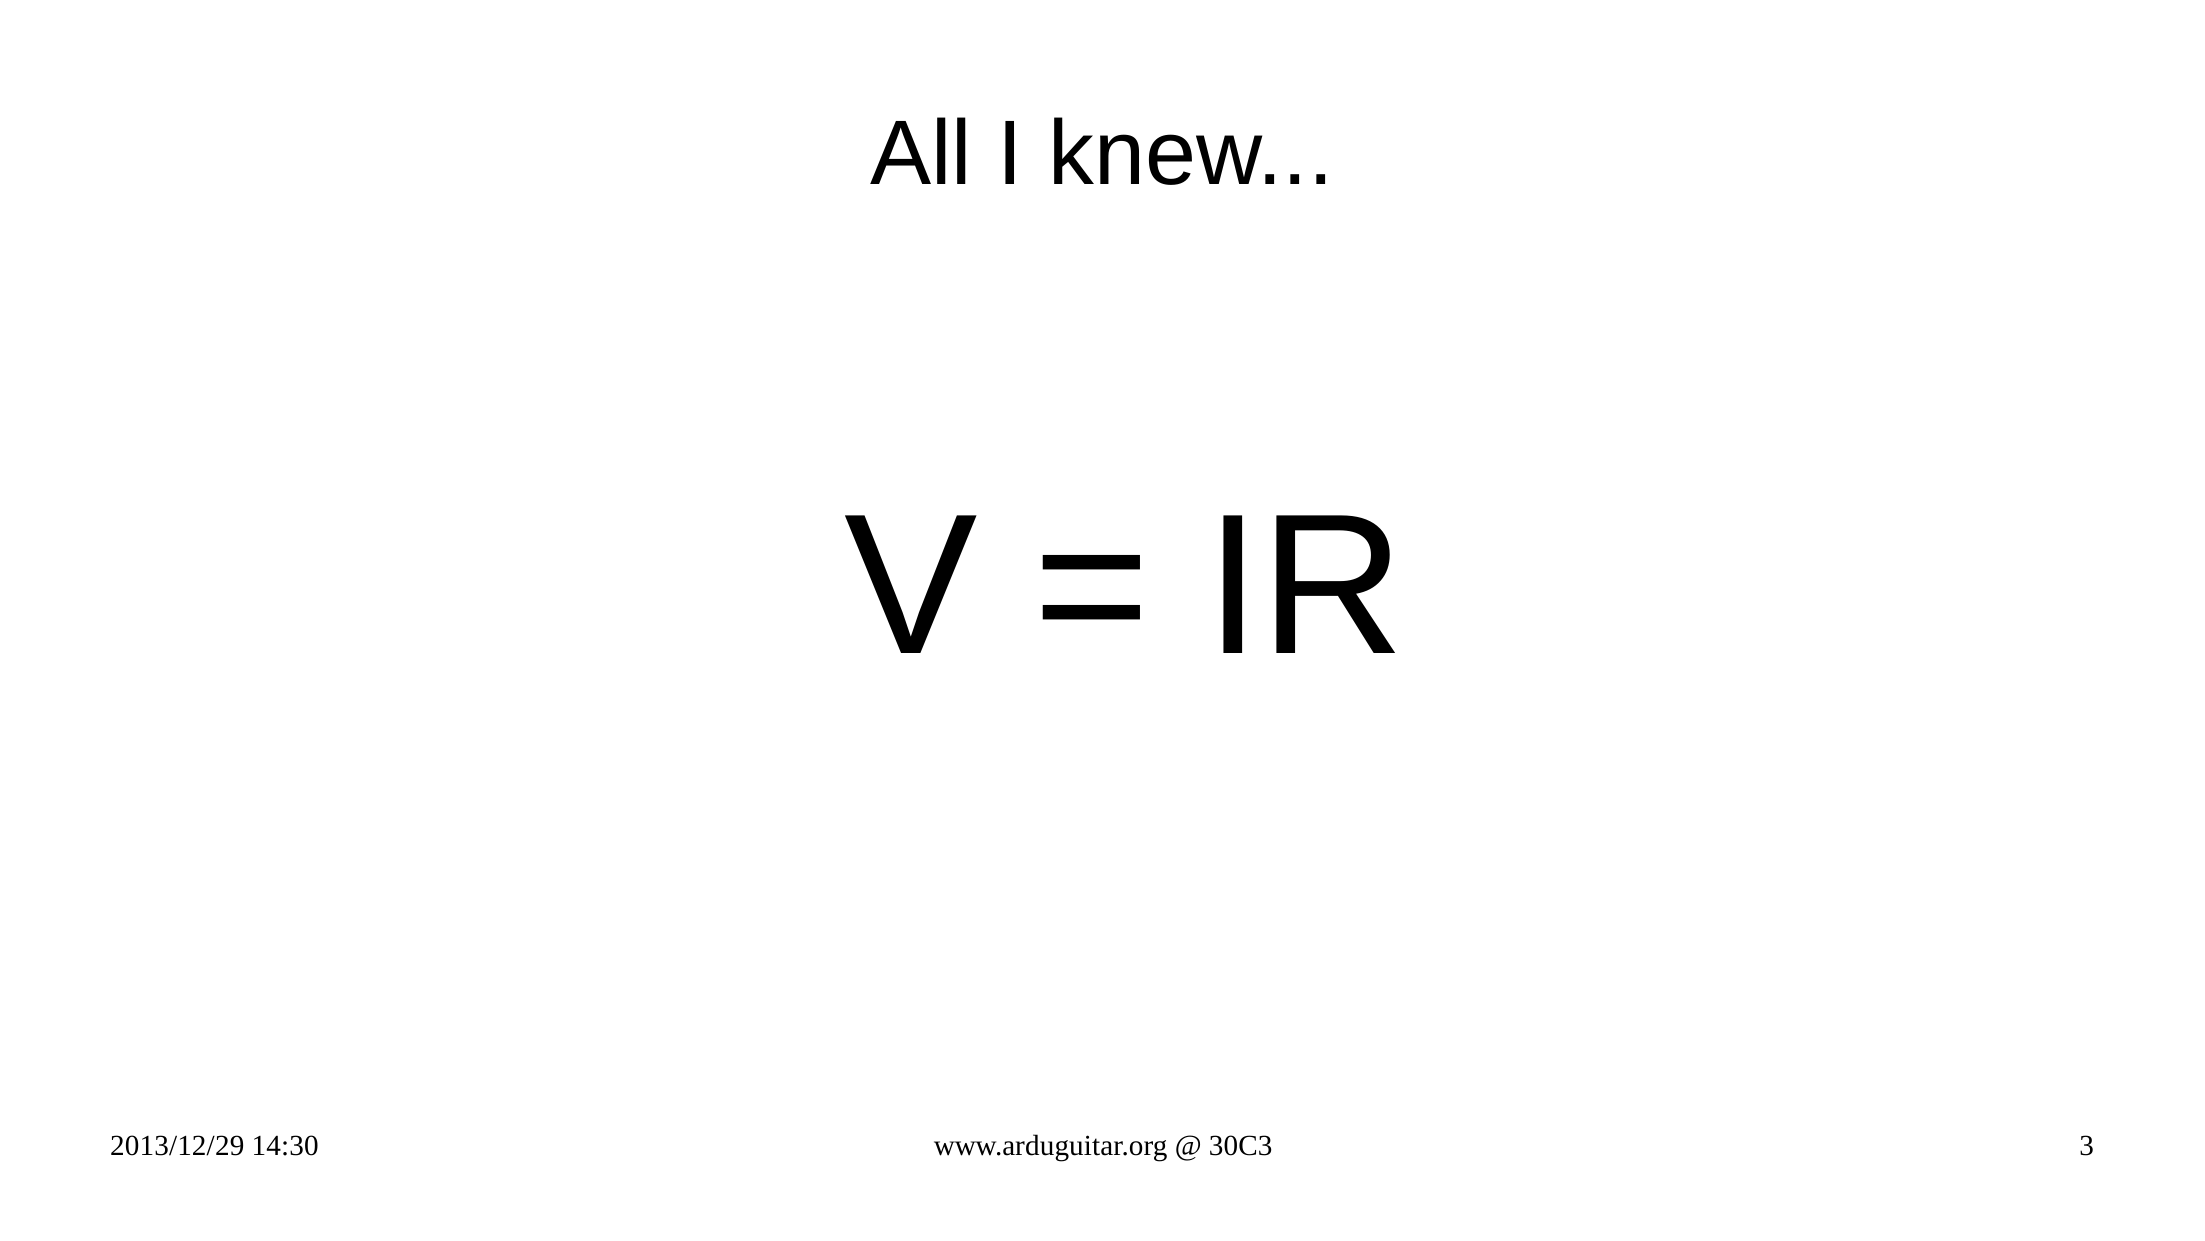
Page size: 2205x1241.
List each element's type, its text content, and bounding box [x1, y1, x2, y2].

list V = IR [110, 472, 2051, 1010]
title All I knew... [110, 49, 2095, 257]
